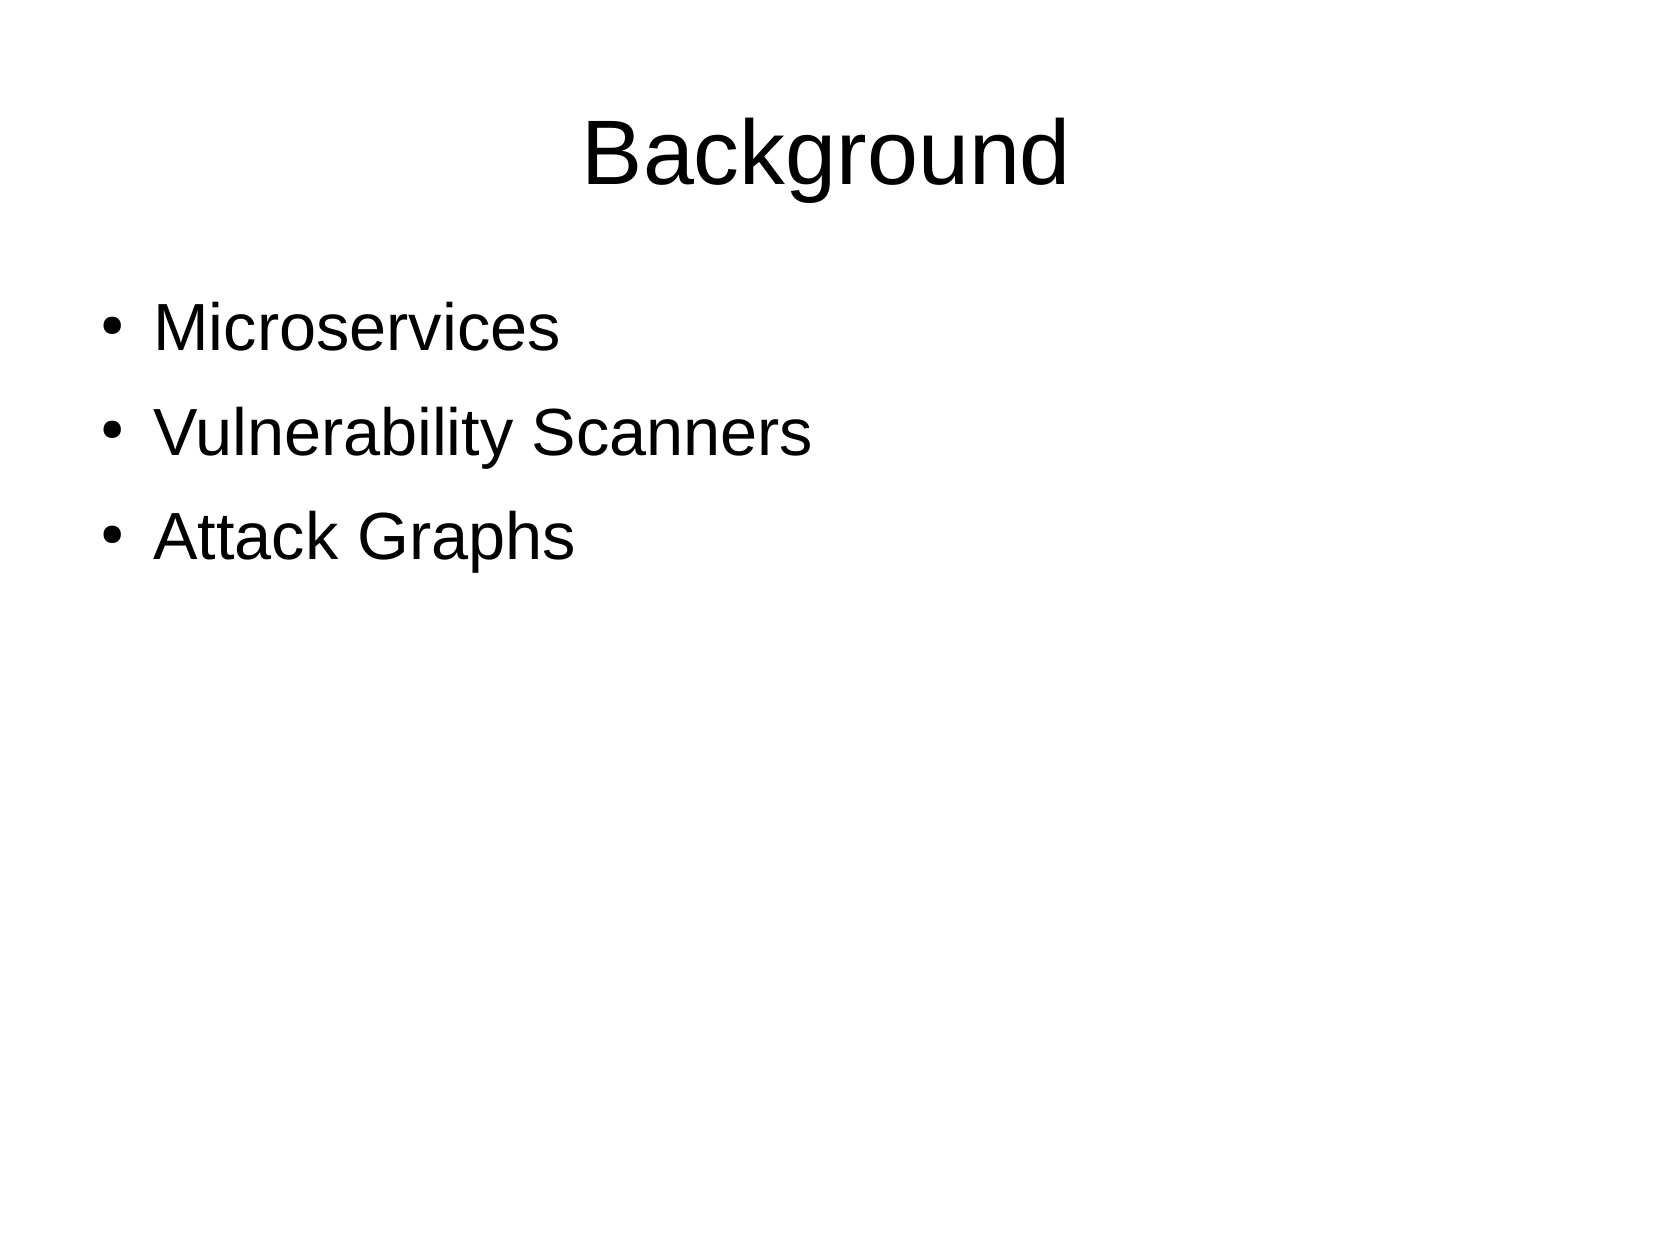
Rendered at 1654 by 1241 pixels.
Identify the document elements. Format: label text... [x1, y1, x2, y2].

list Microservices Vulnerability Scanners Attack Graphs [82, 290, 1571, 1010]
title Background [82, 49, 1571, 257]
